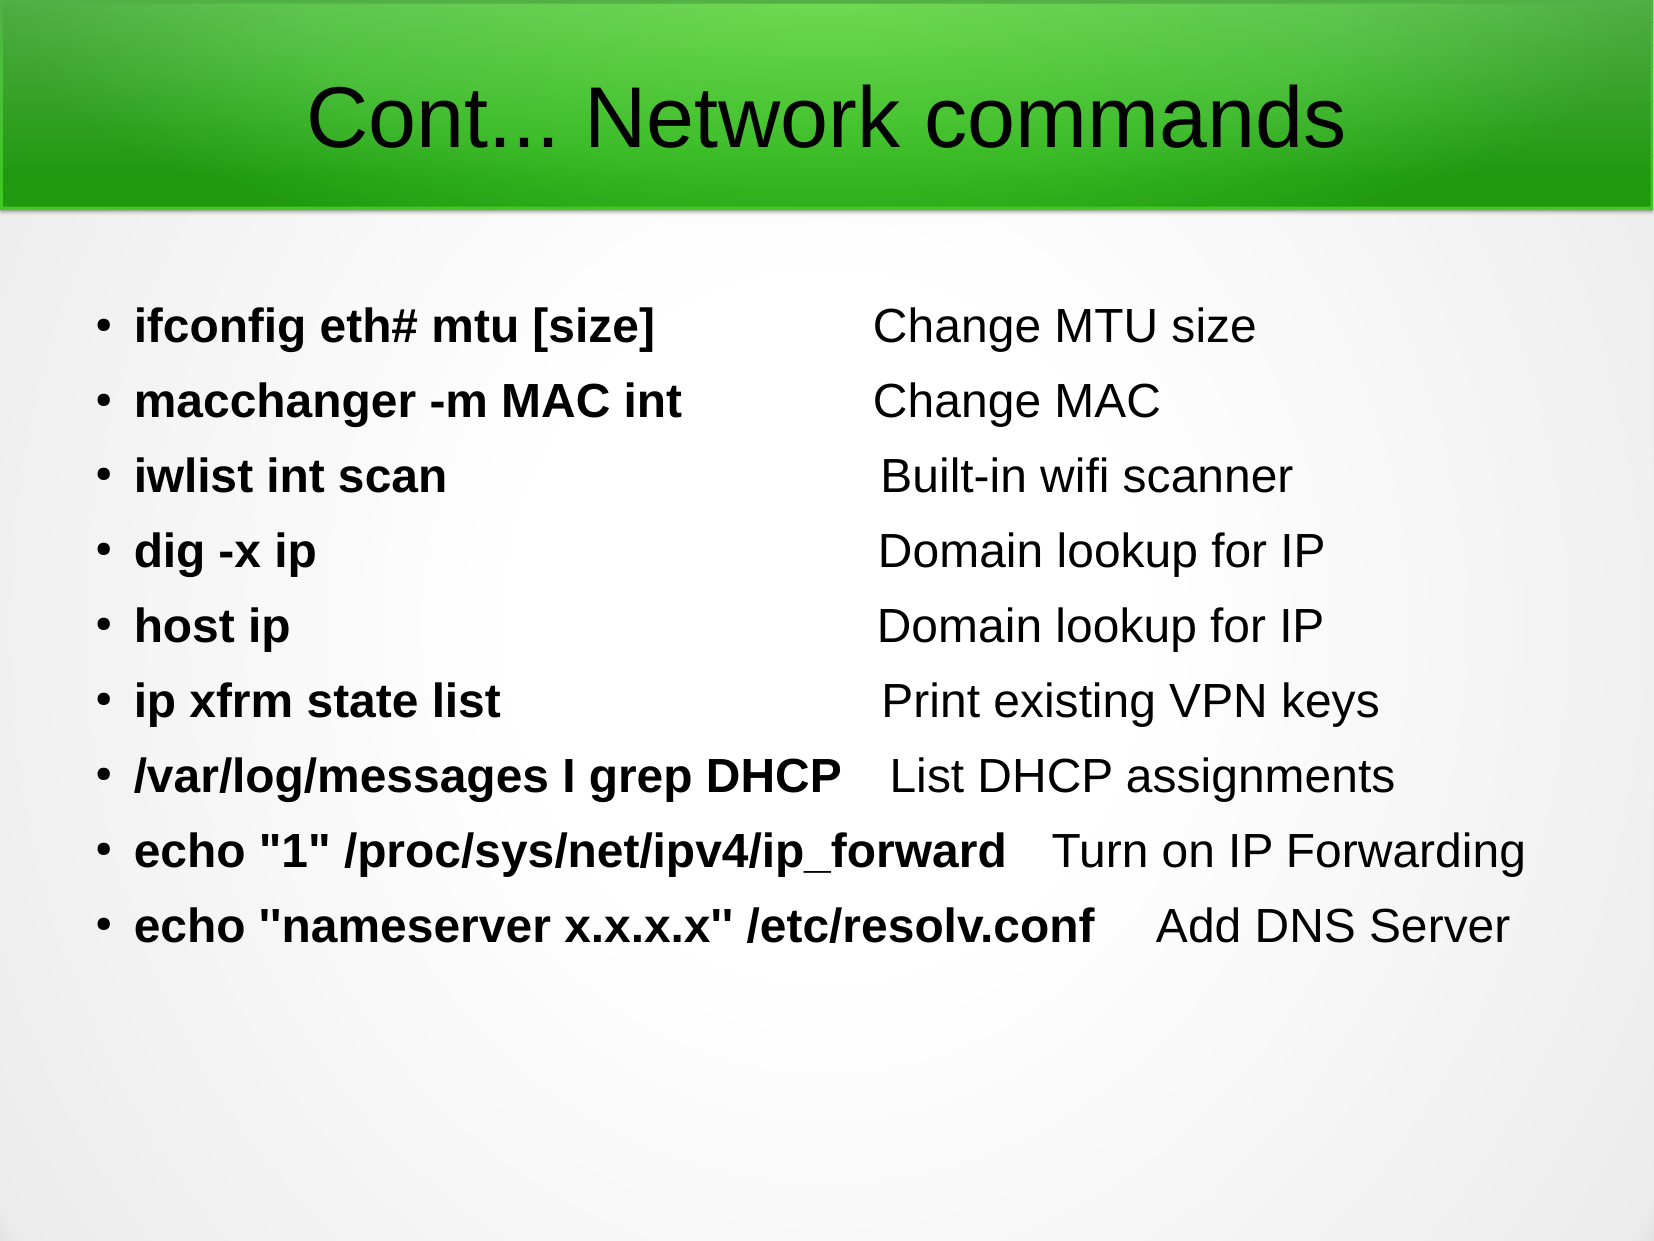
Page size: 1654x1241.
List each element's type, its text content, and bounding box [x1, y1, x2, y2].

title Cont... Network commands [82, 47, 1571, 189]
list ifconfig eth# mtu [size] Change MTU size macchanger -m MAC int Change MAC iwlist int scan Built-in wifi scanner dig -x ip Domain lookup for IP host ip Domain lookup for IP ip xfrm state list Print existing VPN keys /var/log/messages I grep DHCP List DHCP assignments echo "1" /proc/sys/net/ipv4/ip_forward Turn on IP Forwarding echo ''nameserver x.x.x.x'' /etc/resolv.conf Add DNS Server [82, 299, 1571, 1019]
